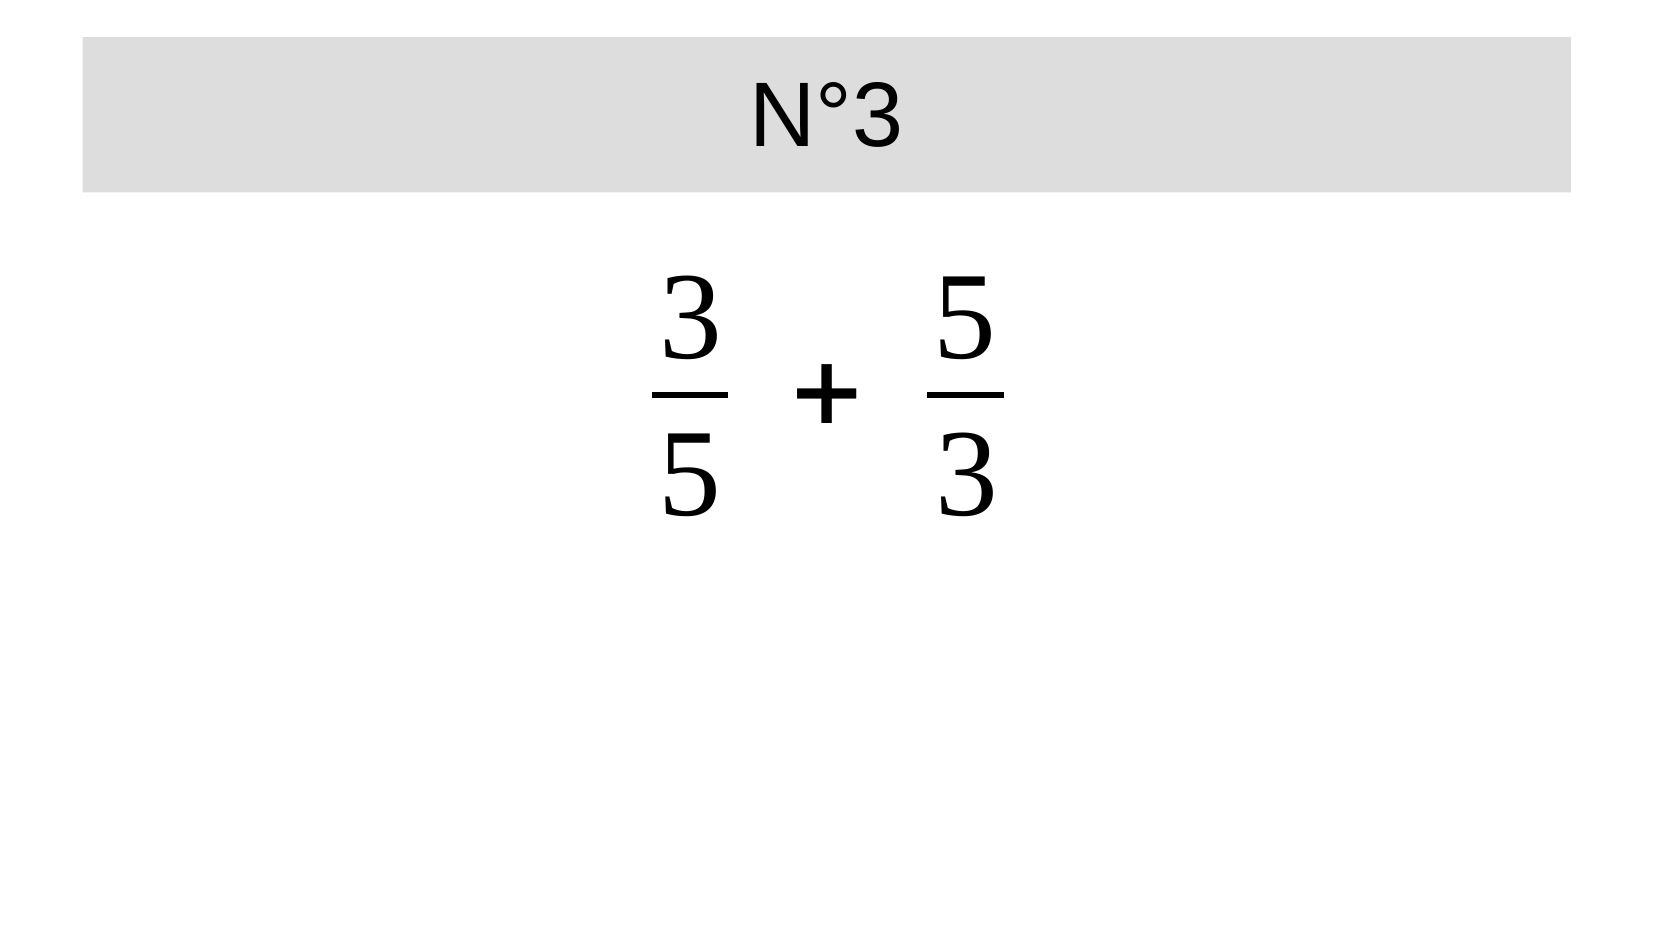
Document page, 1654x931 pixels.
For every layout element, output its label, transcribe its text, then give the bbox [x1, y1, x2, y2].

chart [639, 248, 1016, 543]
title N°3 [82, 37, 1571, 193]
